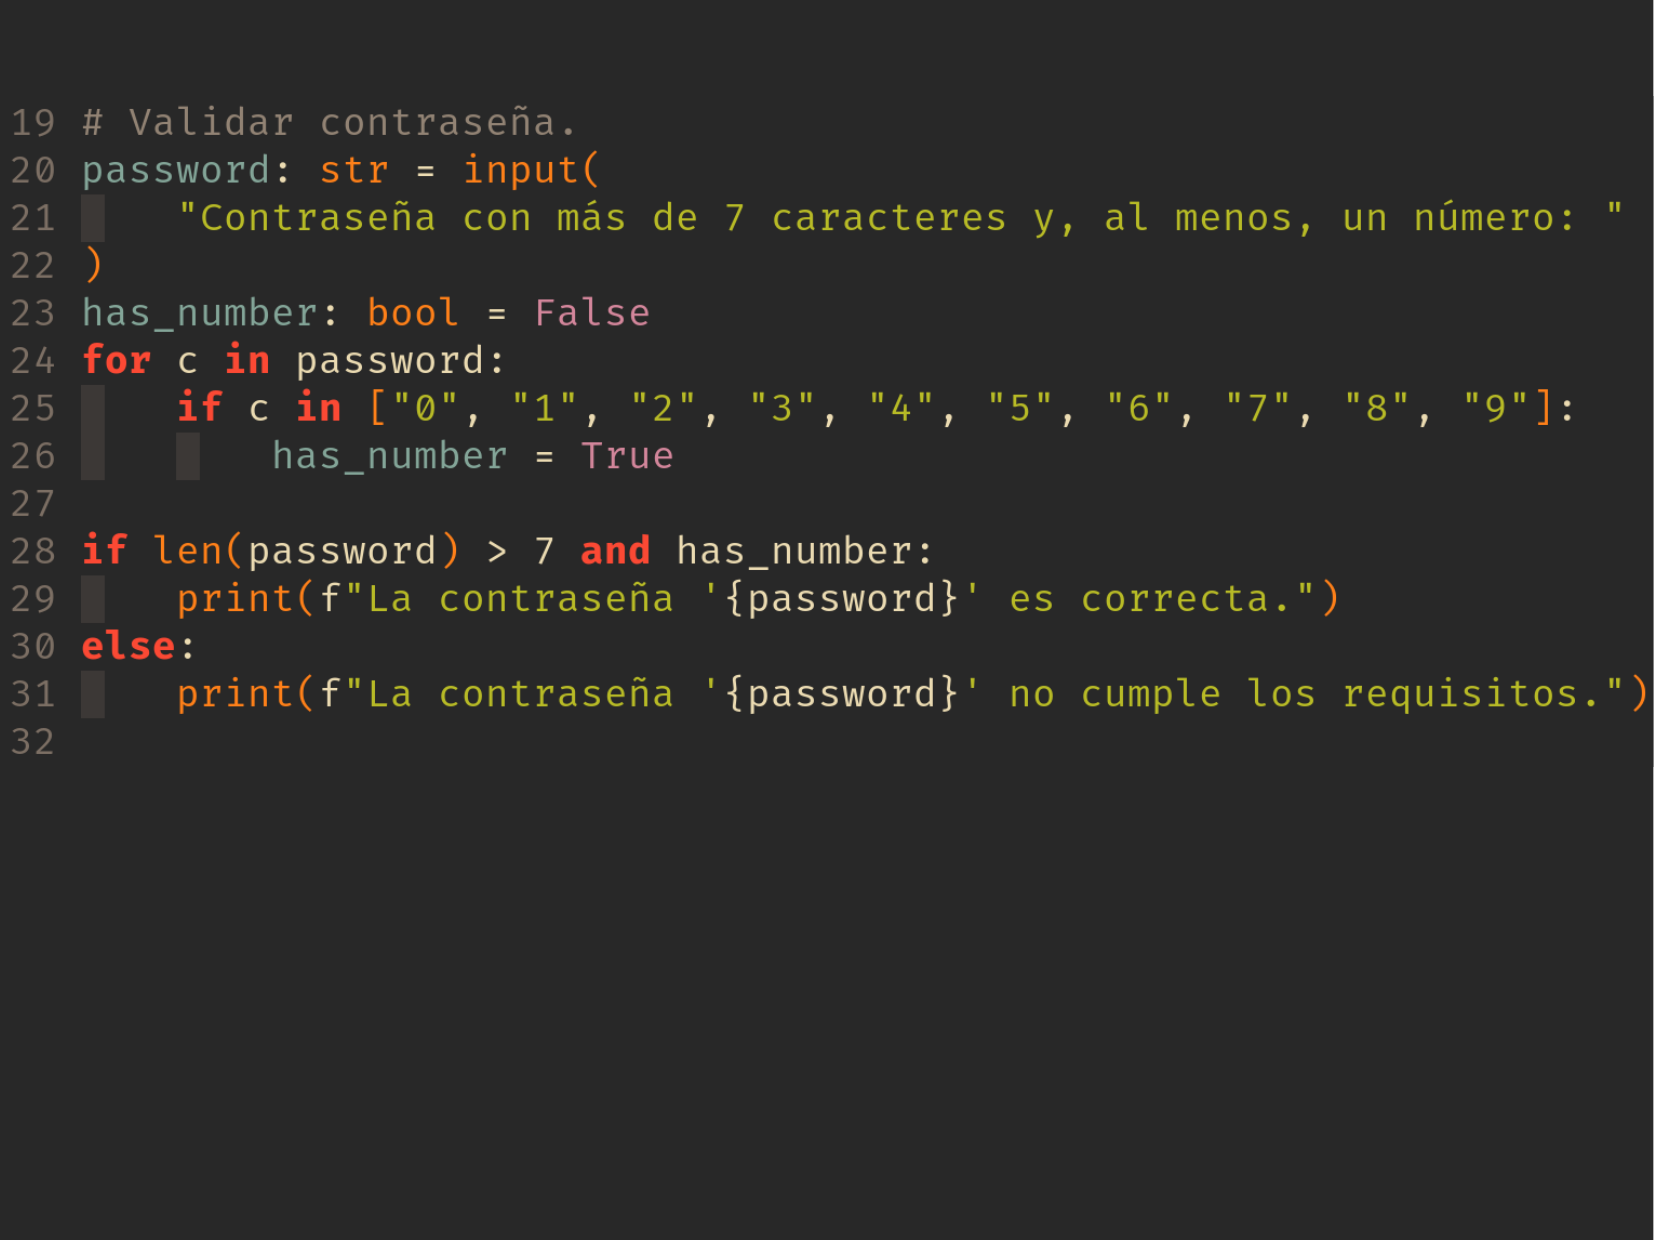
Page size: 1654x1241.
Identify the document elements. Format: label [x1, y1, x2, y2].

picture [1, 96, 1654, 767]
